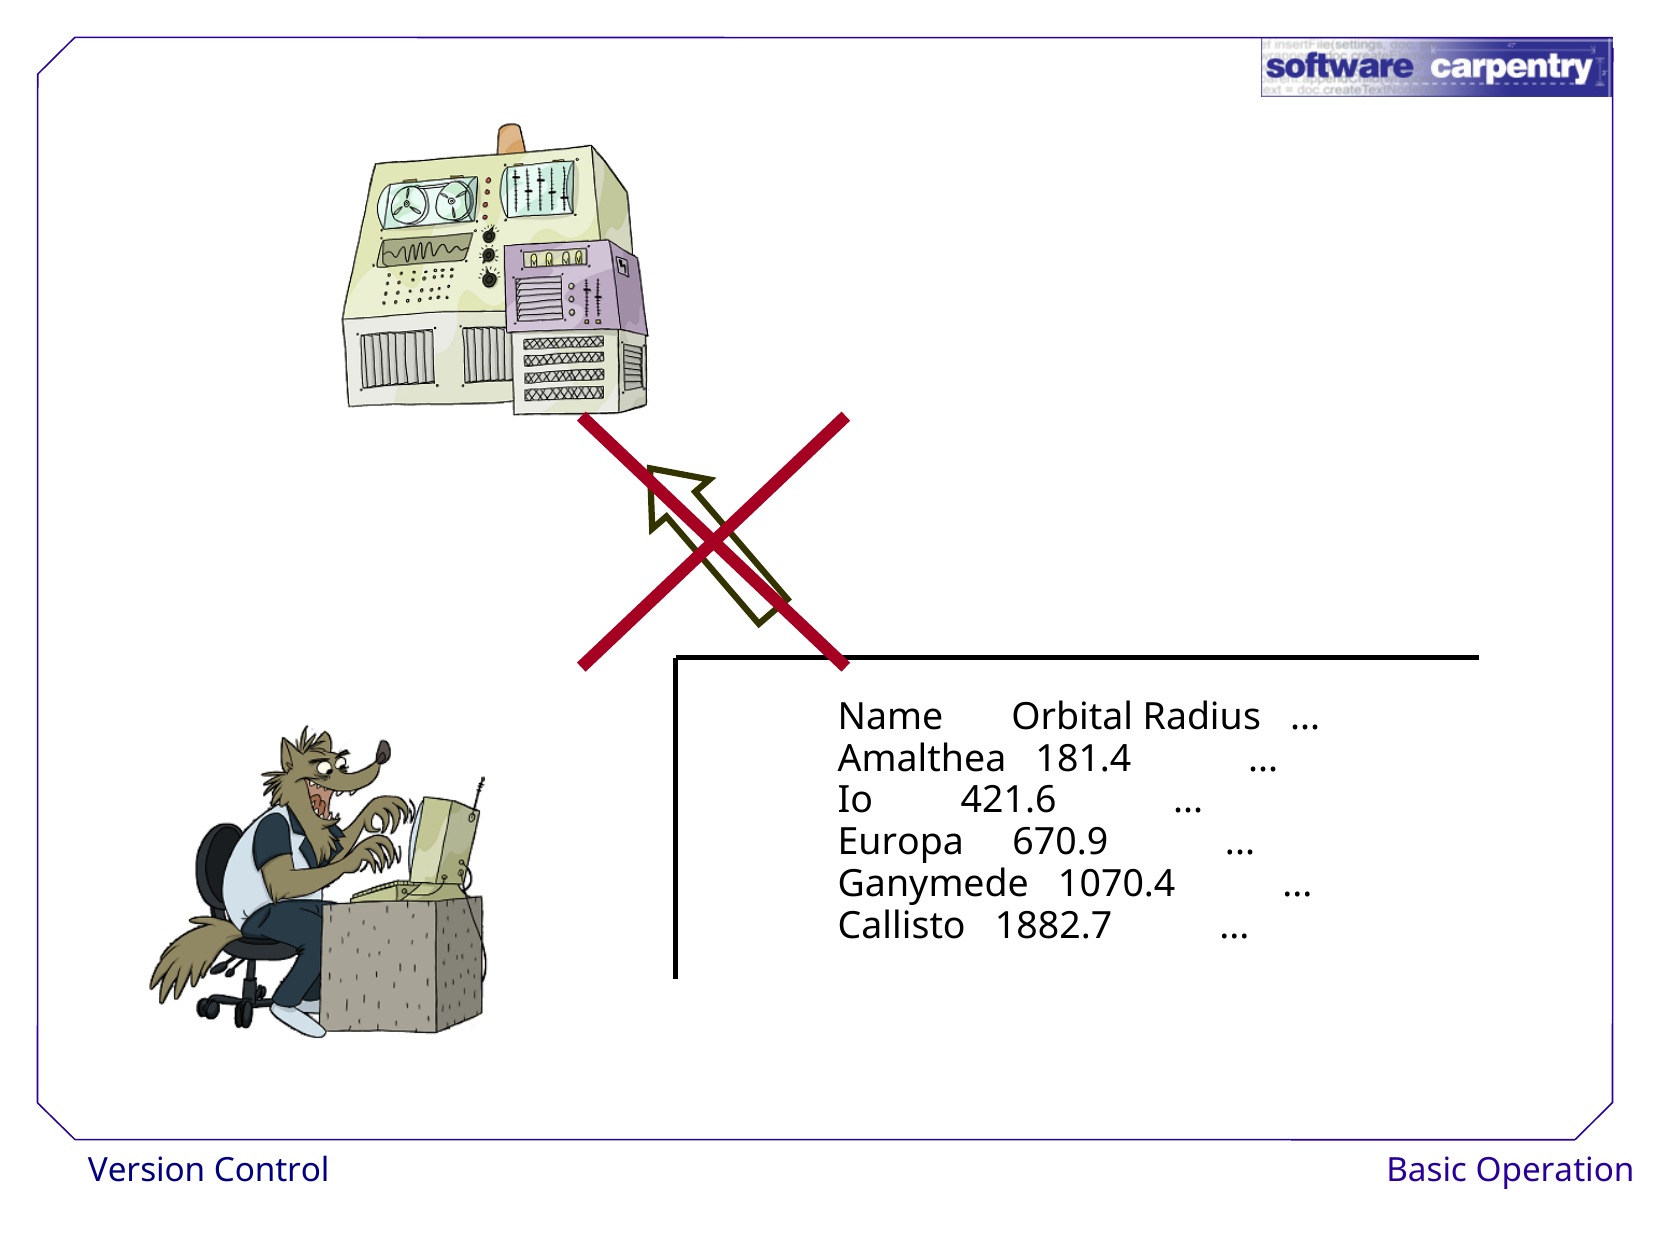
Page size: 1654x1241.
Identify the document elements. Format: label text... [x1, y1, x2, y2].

picture [137, 705, 516, 1069]
text_box Name Orbital Radius ... Amalthea 181.4 ... Io 421.6 ... Europa 670.9 ... Ganymede 1070.4 ... Callisto 1882.7 ... [822, 688, 1336, 955]
picture [307, 90, 690, 439]
picture [1261, 39, 1613, 97]
